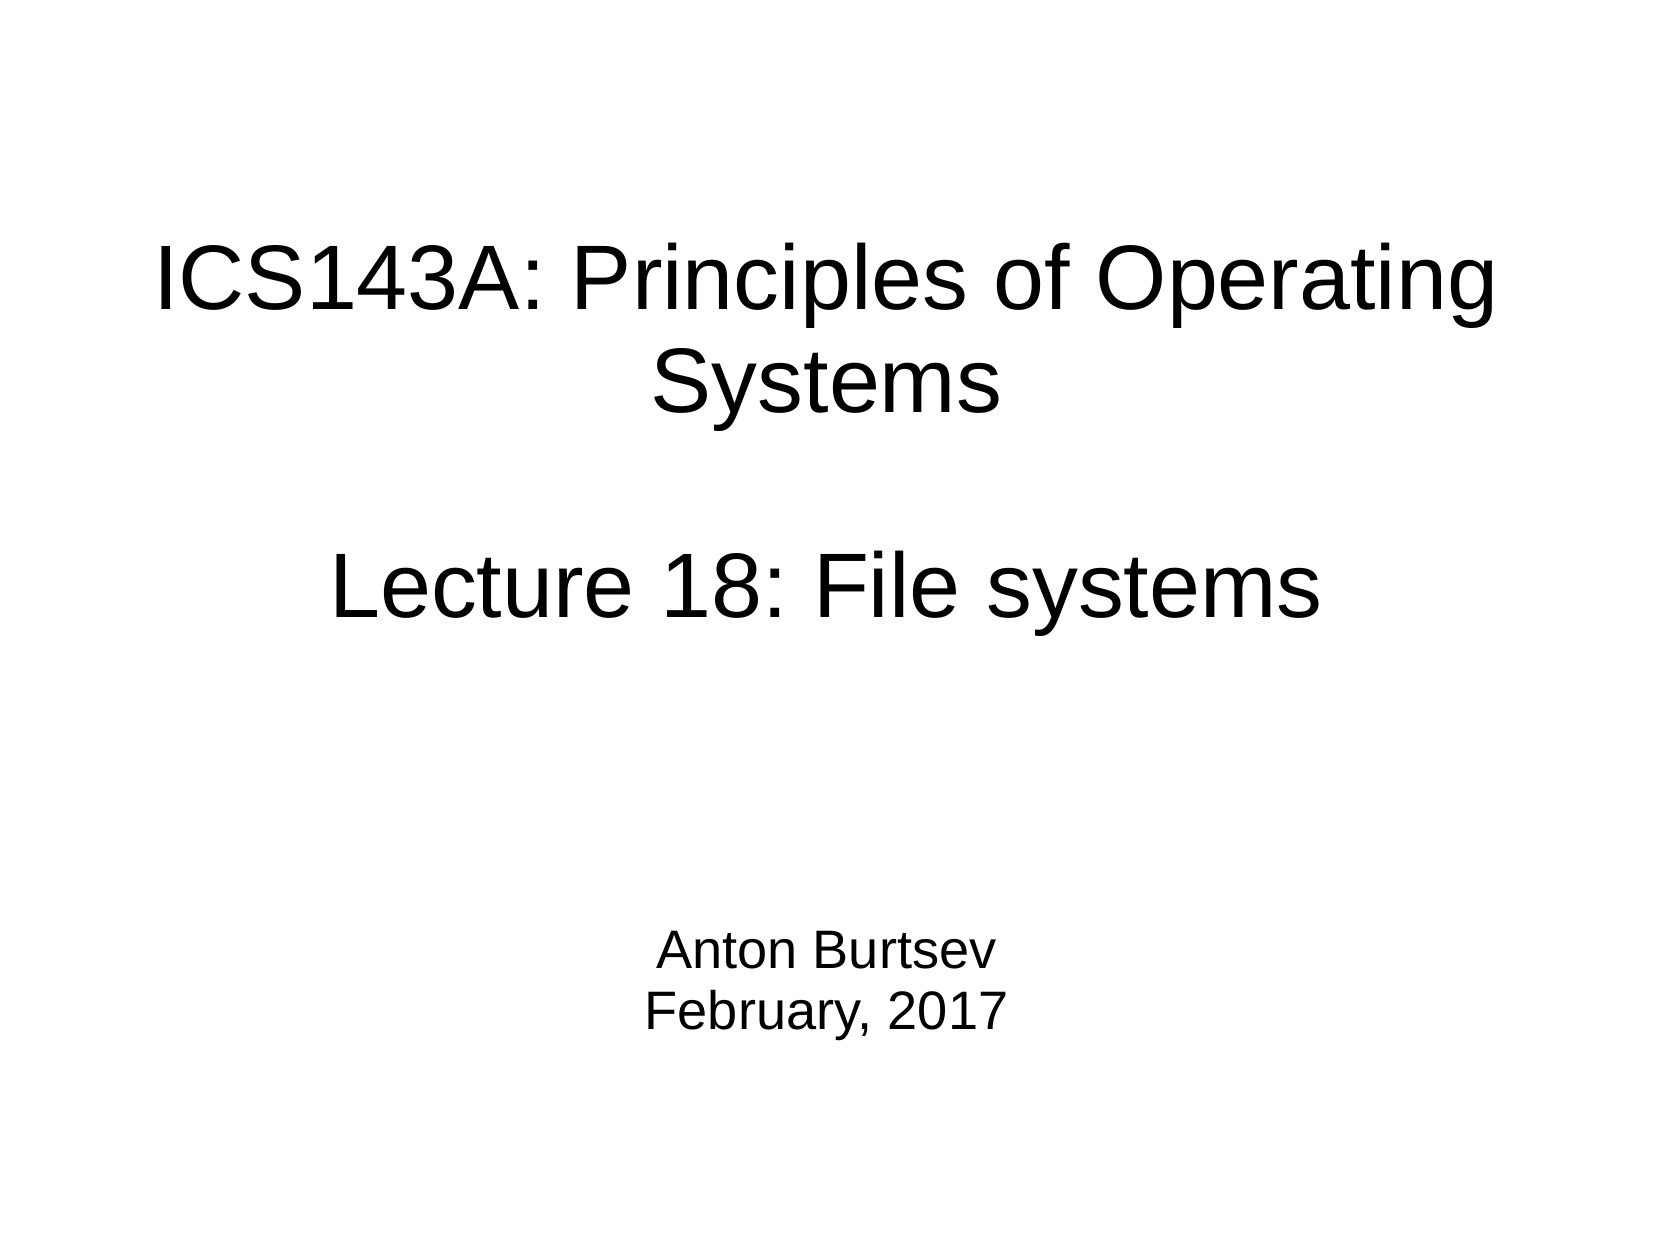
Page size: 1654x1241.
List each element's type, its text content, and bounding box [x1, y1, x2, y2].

title ICS143A: Principles of Operating Systems Lecture 18: File systems [82, 113, 1571, 637]
subtitle Anton Burtsev February, 2017 [82, 637, 1571, 1109]
